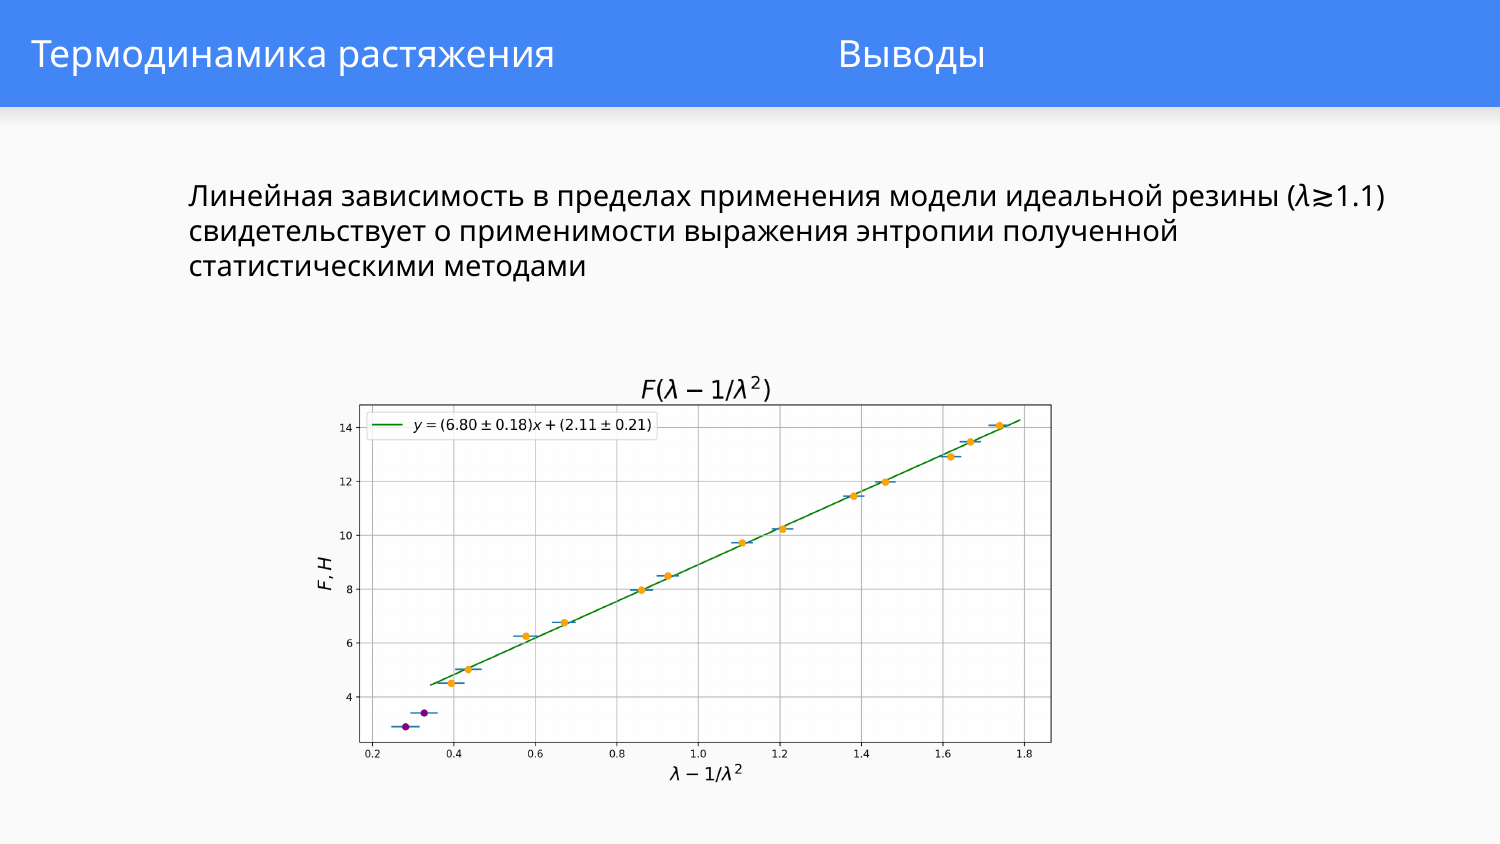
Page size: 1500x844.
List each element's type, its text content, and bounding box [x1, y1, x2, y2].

picture [248, 351, 1140, 798]
title Выводы [822, 2, 1403, 102]
text_box Линейная зависимость в пределах применения модели идеальной резины (λ≳1.1) свидетельствует о применимости выражения энтропии полученной статистическими методами [173, 162, 1439, 298]
title Термодинамика растяжения [16, 2, 597, 102]
